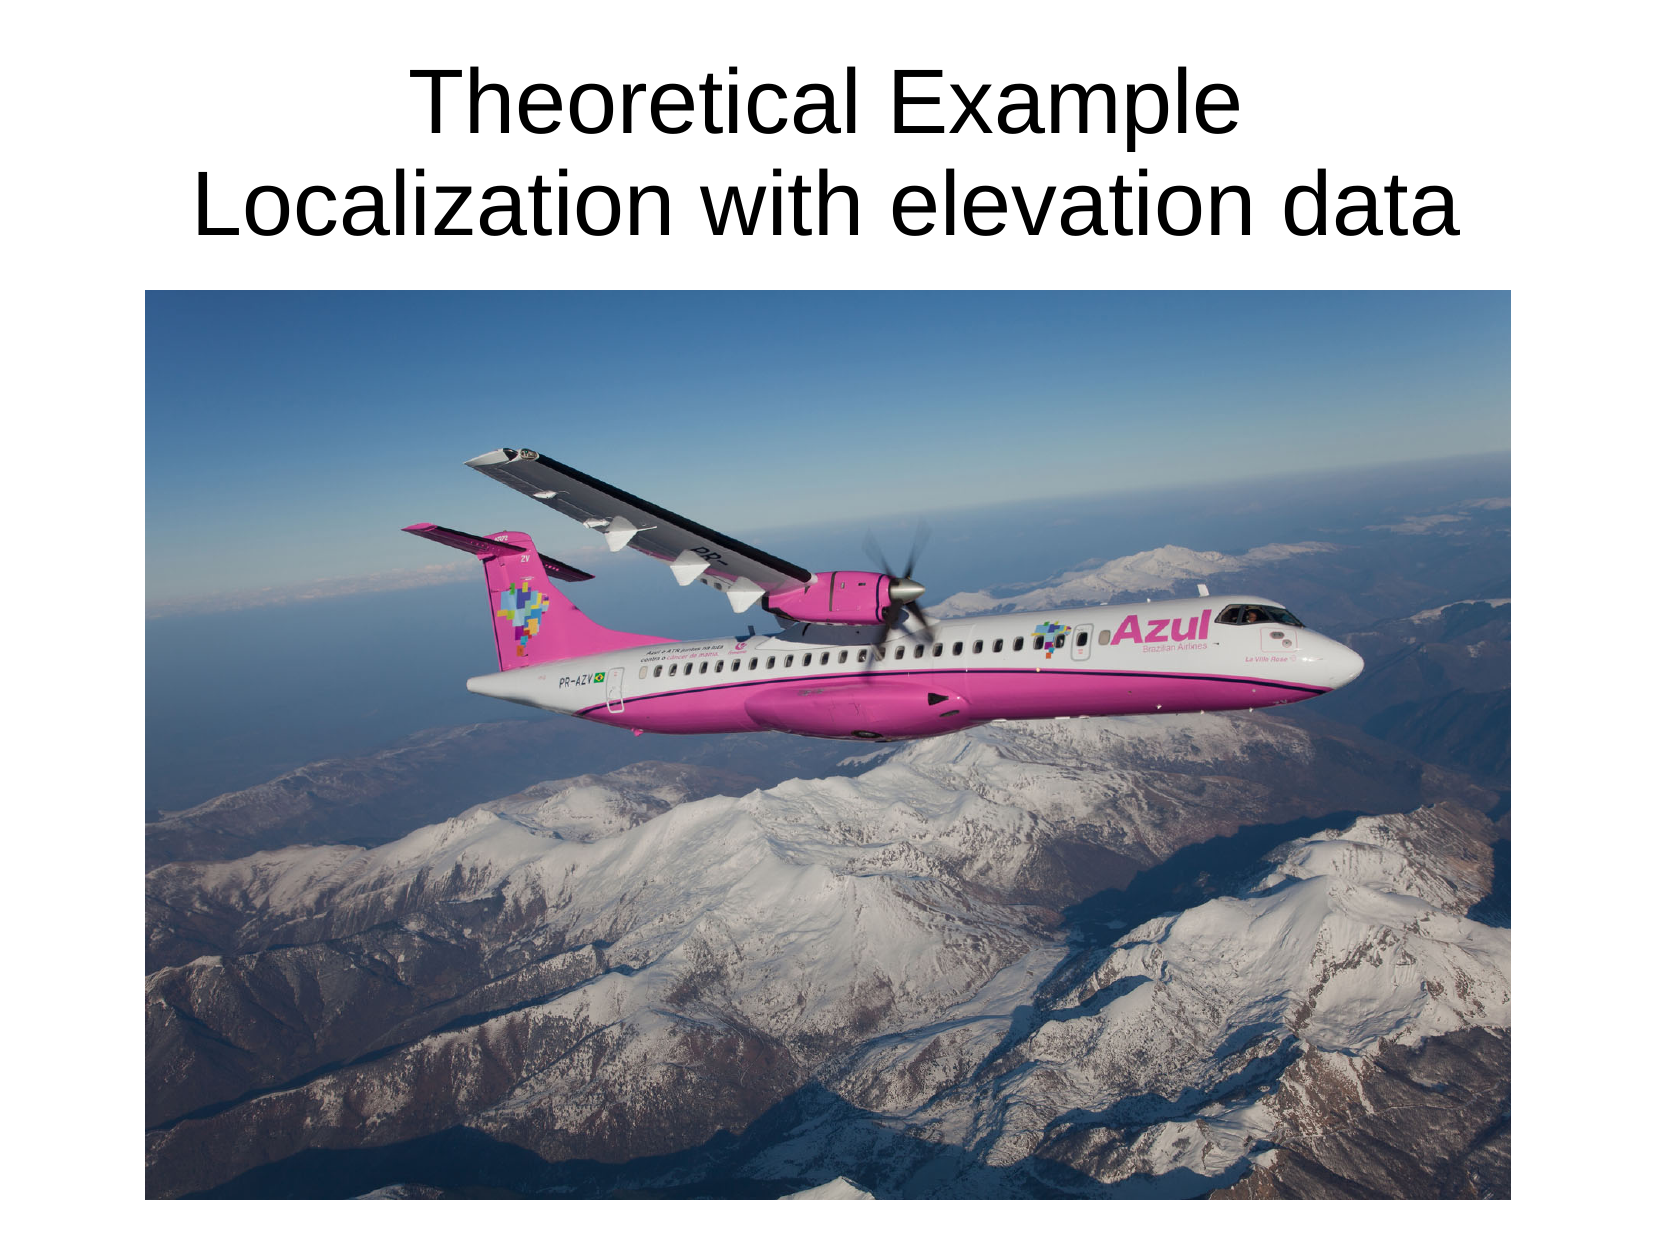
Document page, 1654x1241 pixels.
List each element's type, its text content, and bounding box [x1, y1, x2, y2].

picture [145, 290, 1511, 1201]
title Theoretical Example Localization with elevation data [82, 49, 1571, 257]
